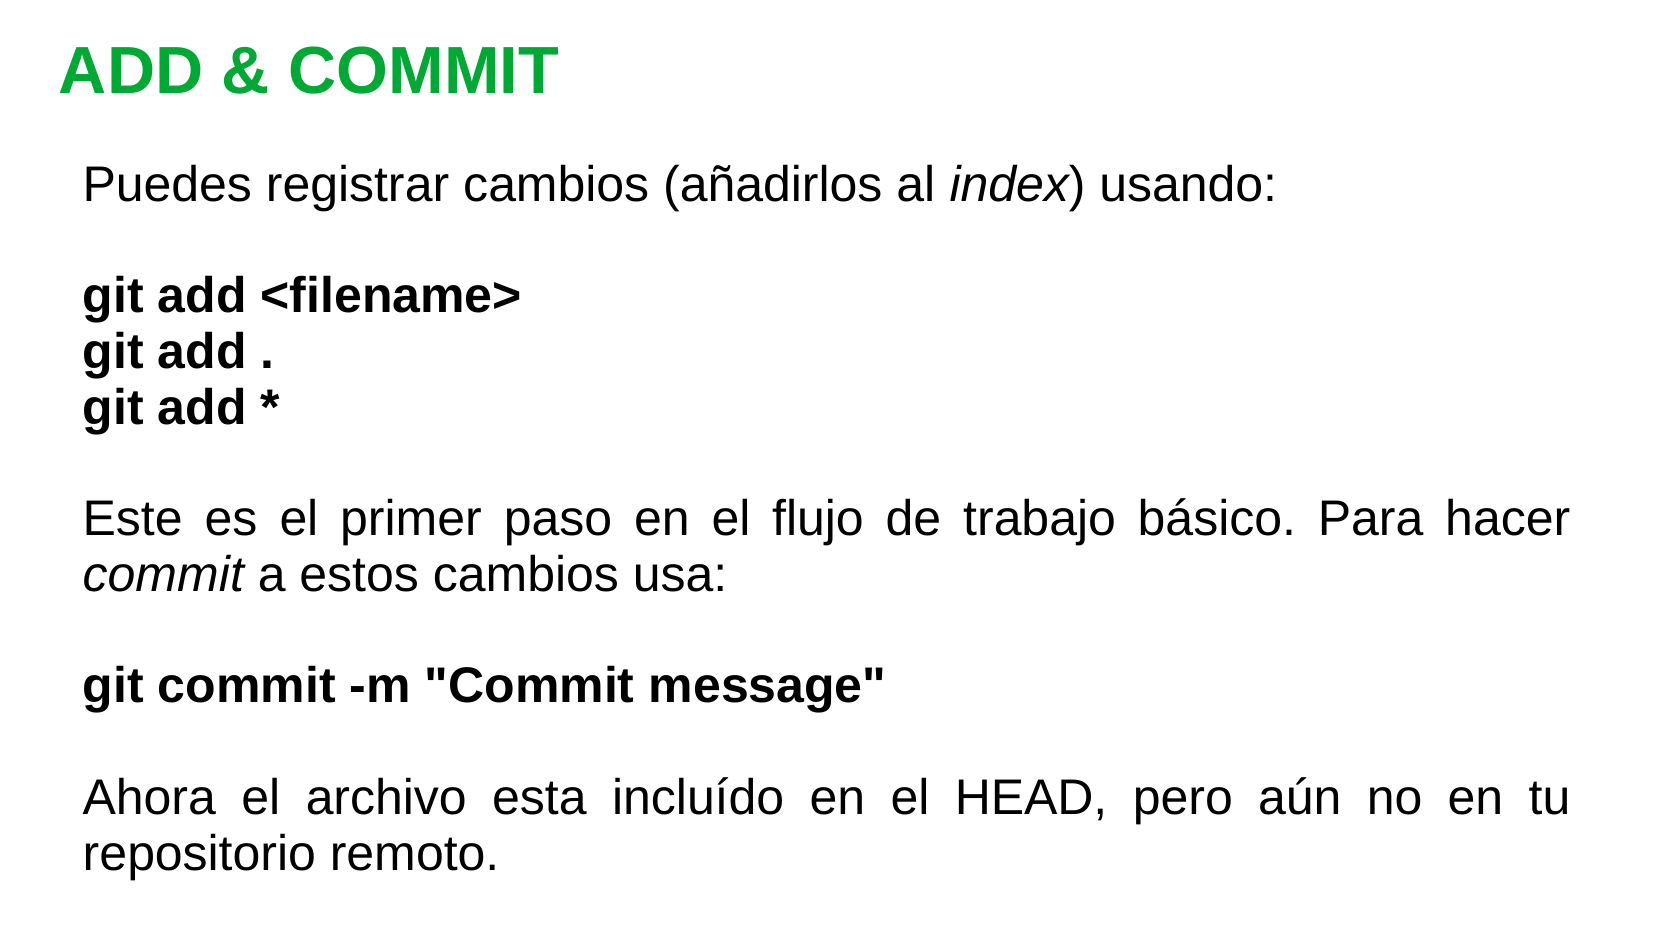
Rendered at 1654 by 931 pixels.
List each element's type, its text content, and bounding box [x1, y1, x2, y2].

subtitle Puedes registrar cambios (añadirlos al index) usando: git add <filename> git add . git add * Este es el primer paso en el flujo de trabajo básico. Para hacer commit a estos cambios usa: git commit -m "Commit message" Ahora el archivo esta incluído en el HEAD, pero aún no en tu repositorio remoto. [82, 155, 1571, 881]
title ADD & COMMIT [59, 24, 1548, 118]
